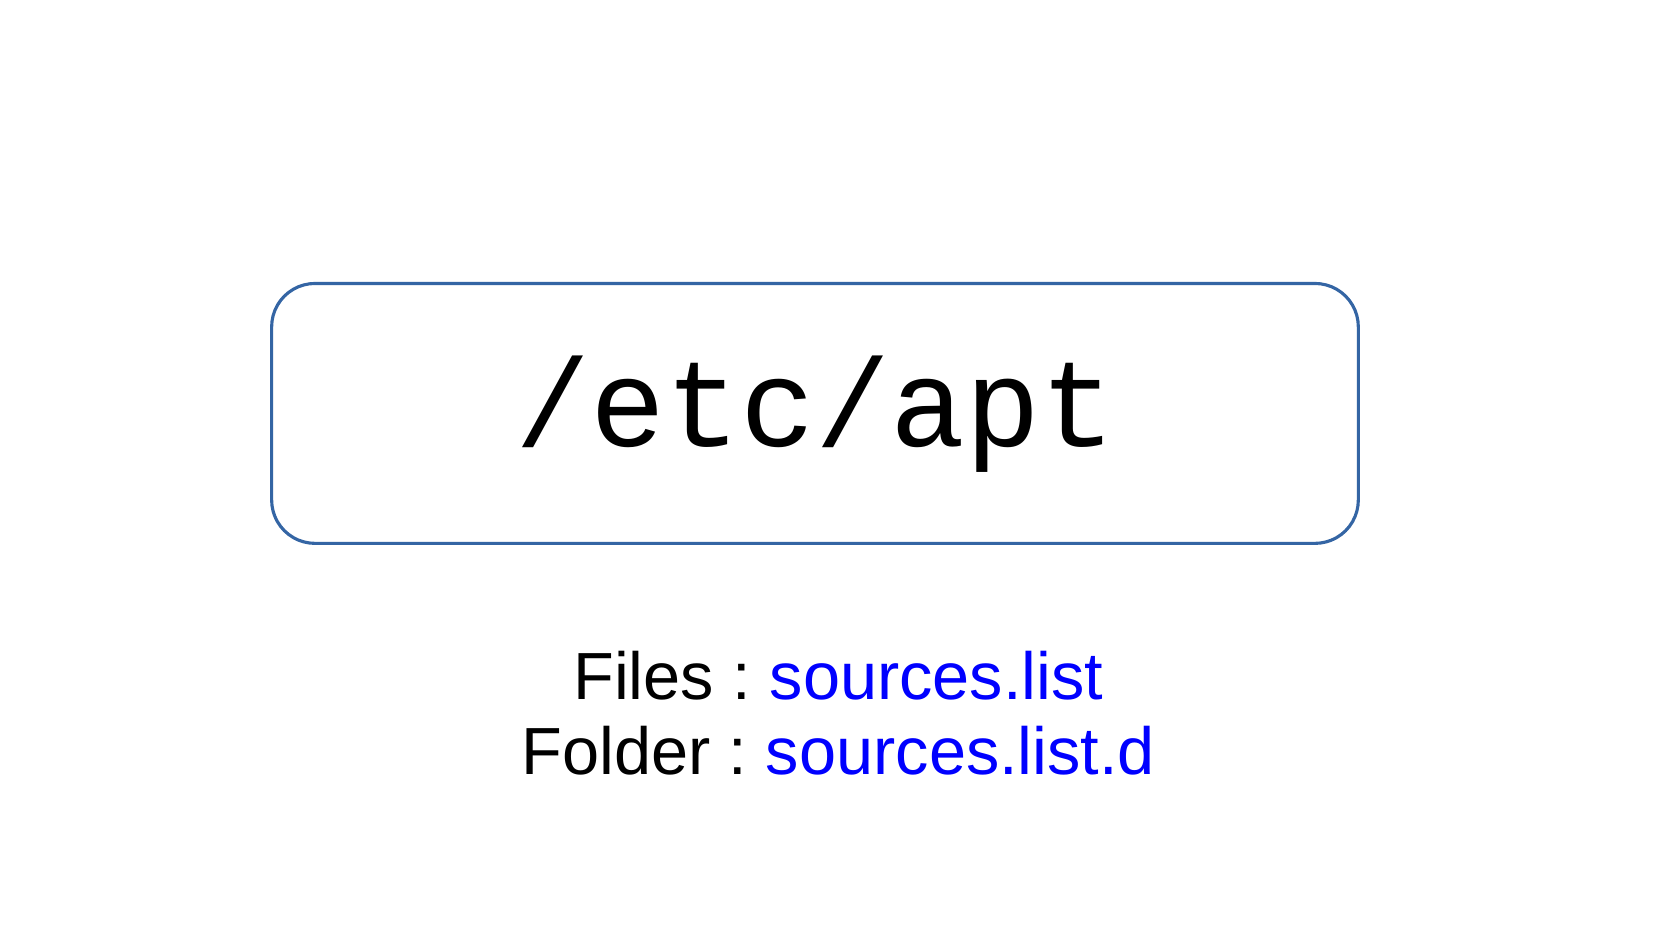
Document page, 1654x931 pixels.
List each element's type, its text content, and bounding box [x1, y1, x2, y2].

subtitle Files : sources.list Folder : sources.list.d [94, 578, 1583, 850]
text_box /etc/apt [271, 283, 1359, 544]
